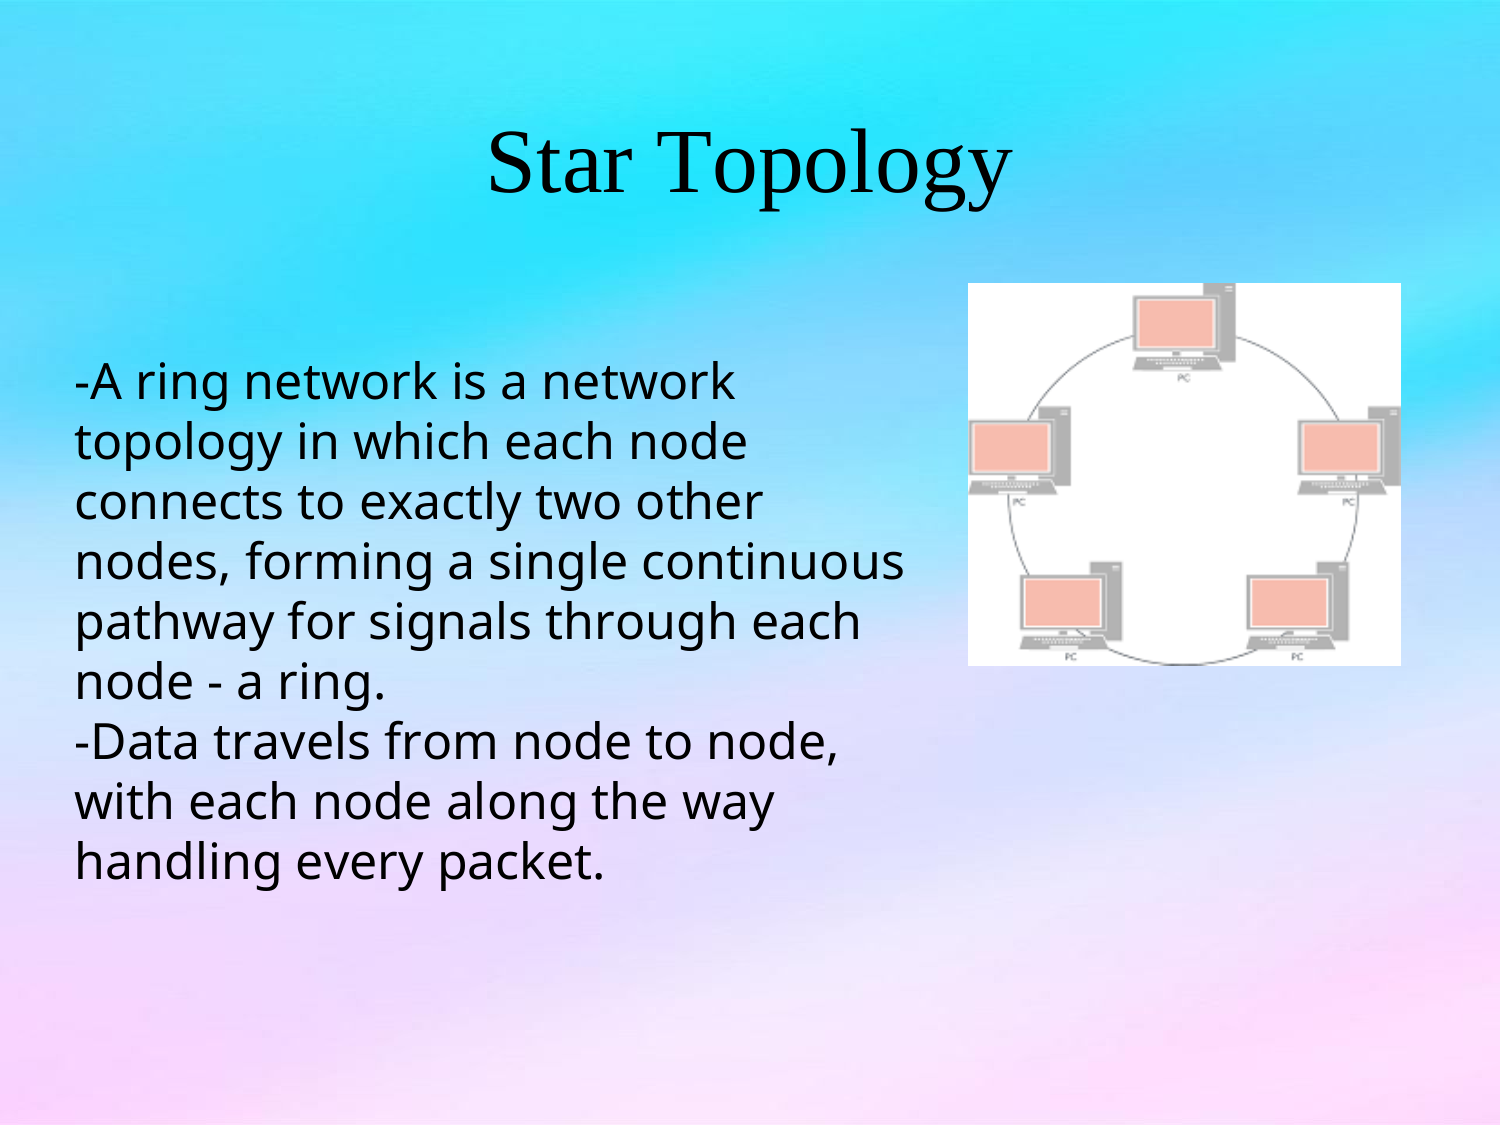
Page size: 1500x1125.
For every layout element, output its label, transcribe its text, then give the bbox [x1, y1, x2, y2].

title Star Topology [112, 62, 1388, 250]
text_box -A ring network is a network topology in which each node connects to exactly two other nodes, forming a single continuous pathway for signals through each node - a ring. -Data travels from node to node, with each node along the way handling every packet. [59, 342, 934, 1016]
picture [0, 0, 1500, 1125]
